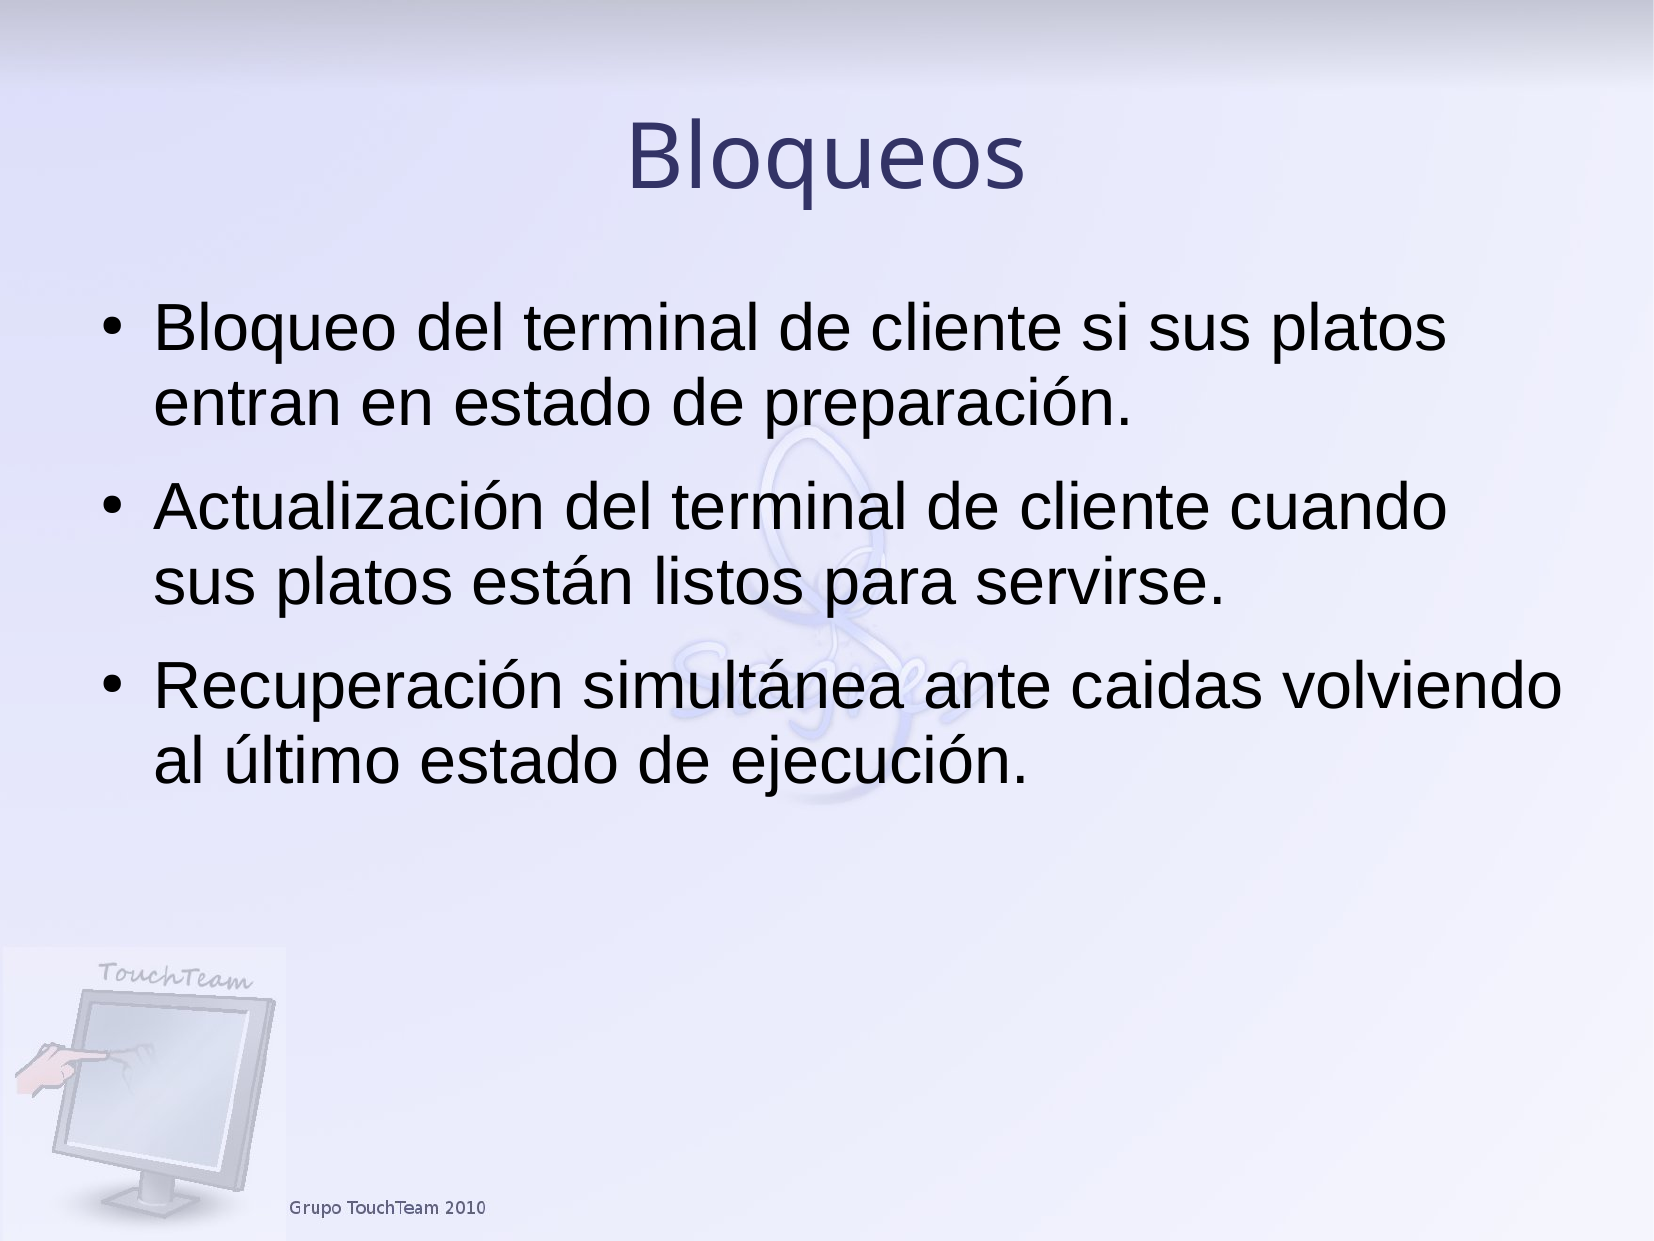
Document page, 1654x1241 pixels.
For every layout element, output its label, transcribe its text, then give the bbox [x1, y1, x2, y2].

list Bloqueo del terminal de cliente si sus platos entran en estado de preparación. Actualización del terminal de cliente cuando sus platos están listos para servirse. Recuperación simultánea ante caidas volviendo al último estado de ejecución. [82, 290, 1571, 1109]
title Bloqueos [82, 49, 1571, 257]
picture [0, 0, 1654, 1241]
